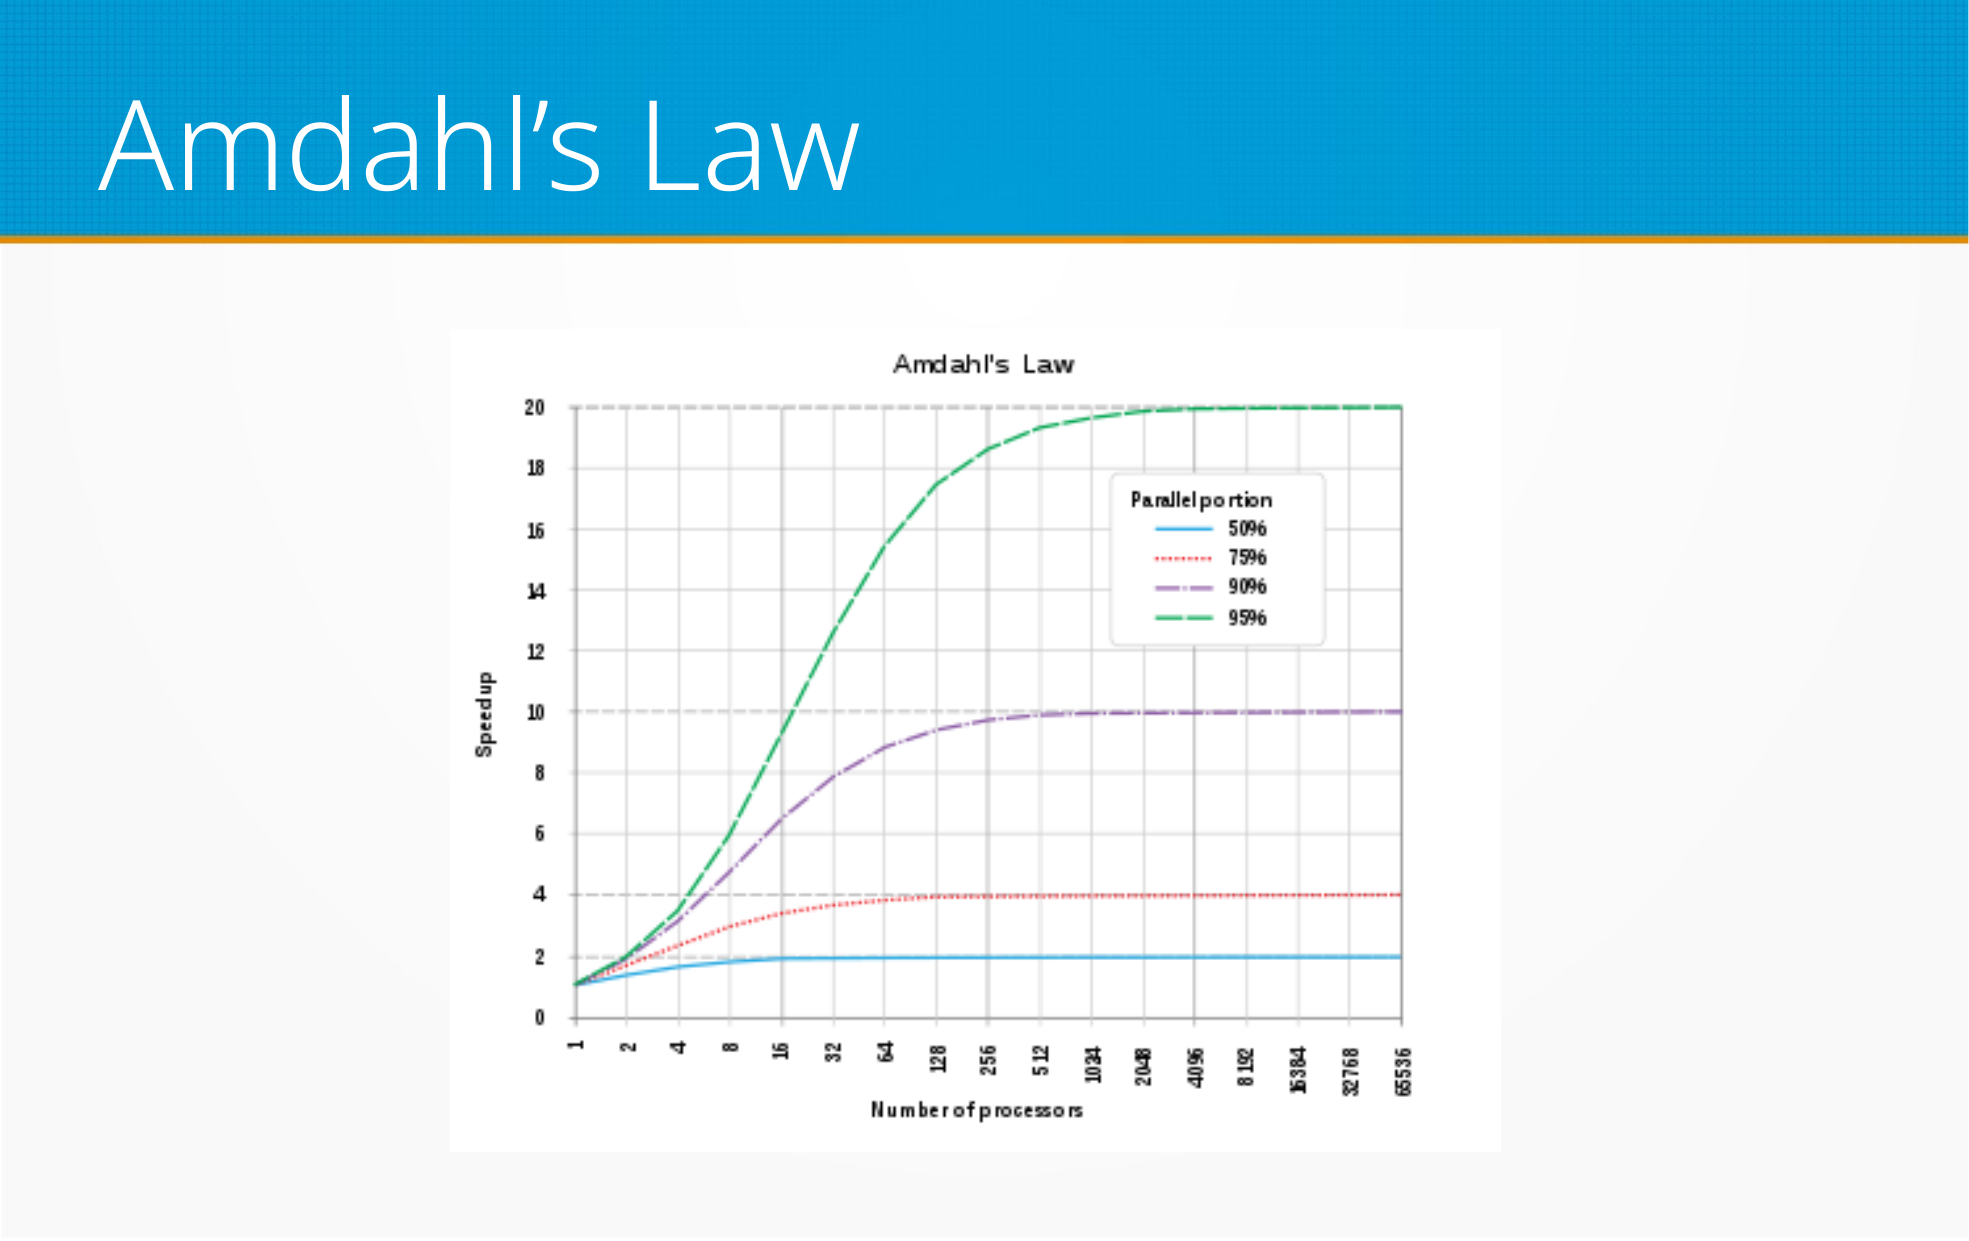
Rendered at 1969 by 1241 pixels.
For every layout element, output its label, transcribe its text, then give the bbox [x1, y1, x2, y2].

title Amdahl’s Law [98, 19, 1870, 227]
picture [0, 233, 1969, 1241]
